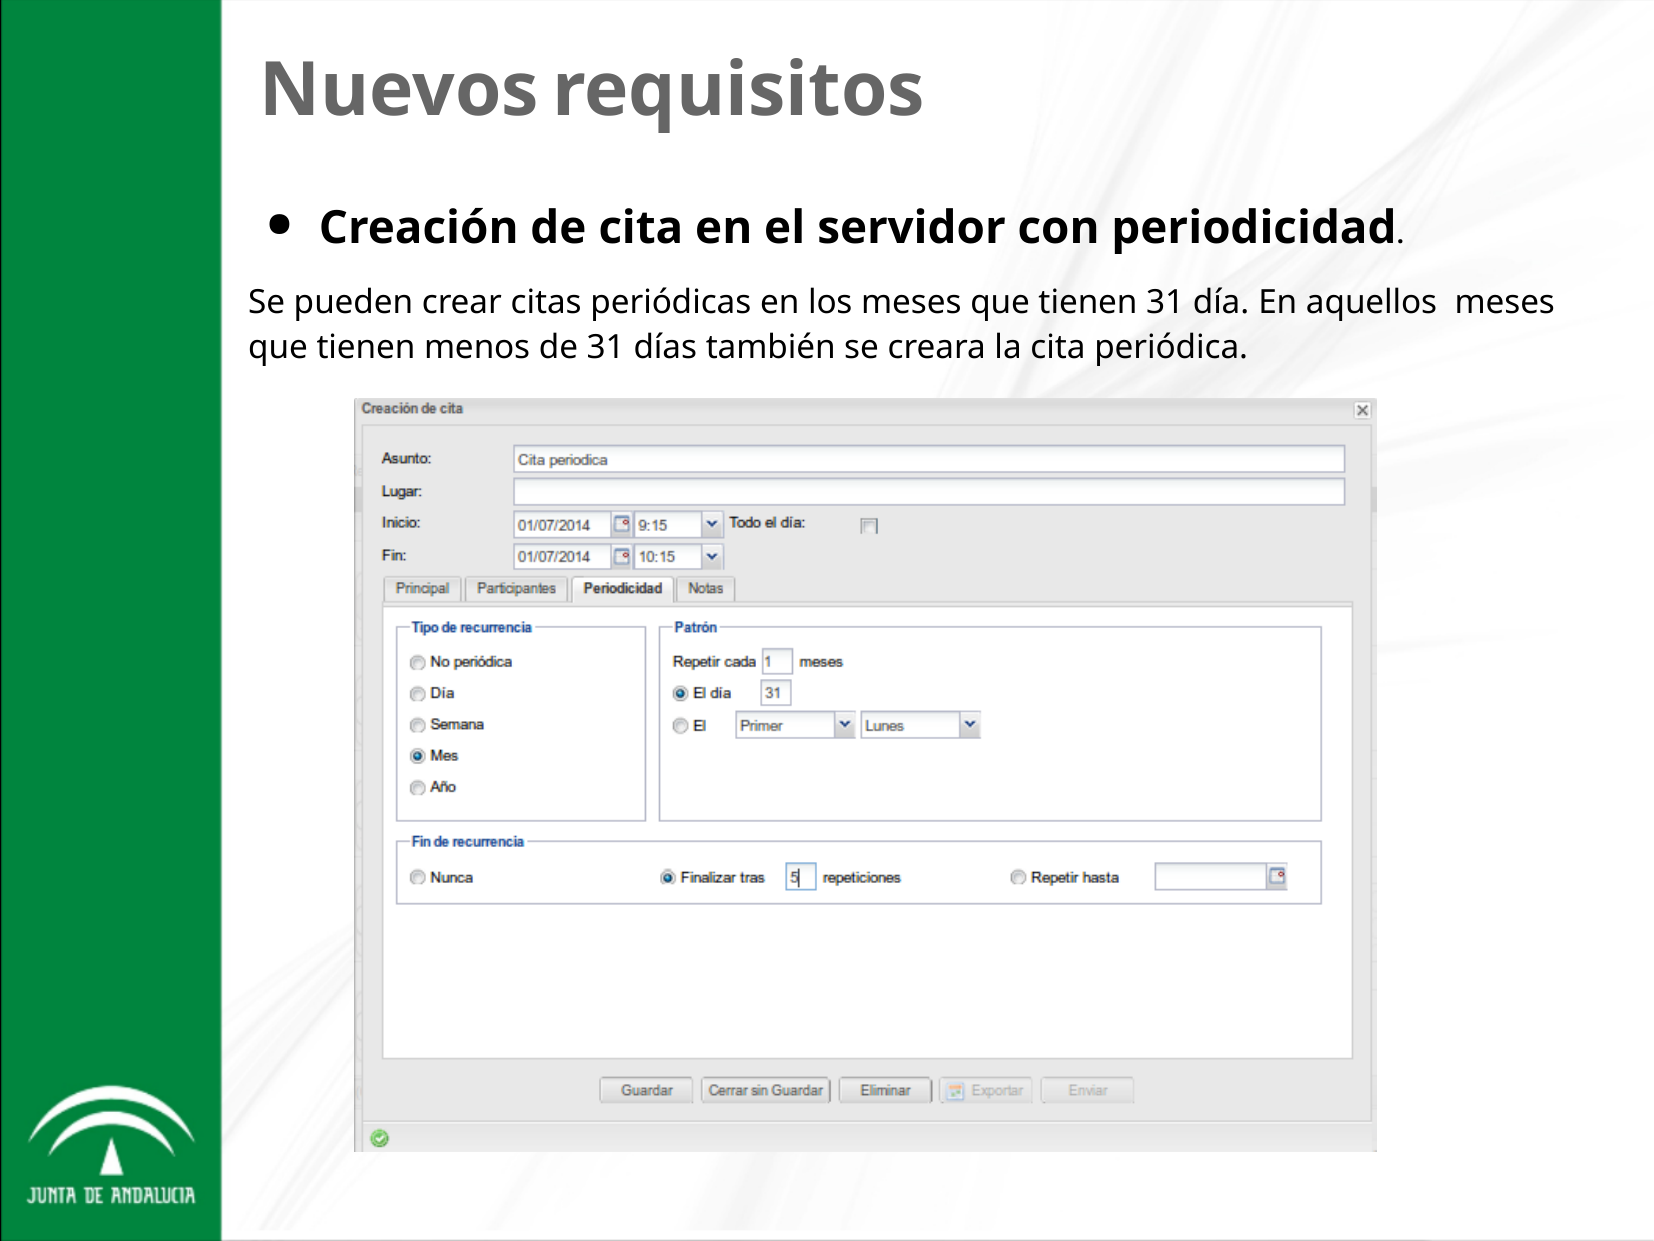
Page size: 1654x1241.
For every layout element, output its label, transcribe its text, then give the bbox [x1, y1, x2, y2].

title [259, 37, 1577, 136]
list Creación de cita en el servidor con periodicidad. Se pueden crear citas periódicas en los meses que tienen 31 día. En aquellos meses que tienen menos de 31 días también se creara la cita periódica. [248, 194, 1565, 1014]
picture [0, 0, 1654, 1241]
